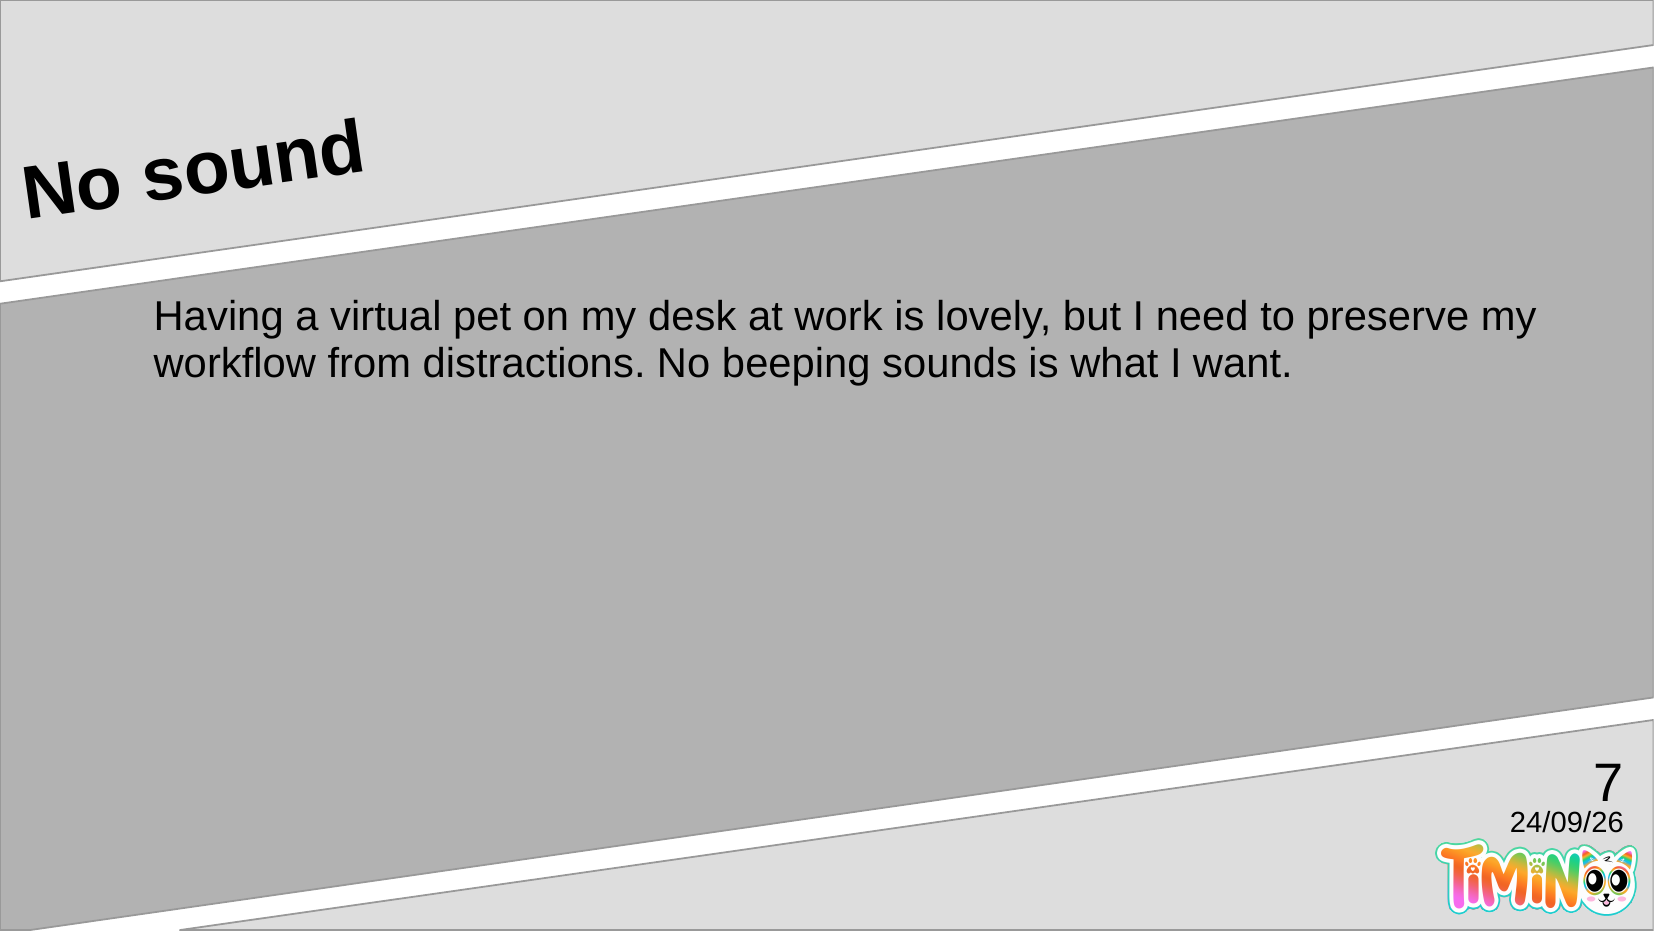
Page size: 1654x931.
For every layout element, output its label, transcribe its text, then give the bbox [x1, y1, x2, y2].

list Having a virtual pet on my desk at work is lovely, but I need to preserve my workflow from distractions. No beeping sounds is what I want. [82, 292, 1538, 833]
title No sound [11, 0, 1496, 272]
picture [1435, 838, 1638, 916]
